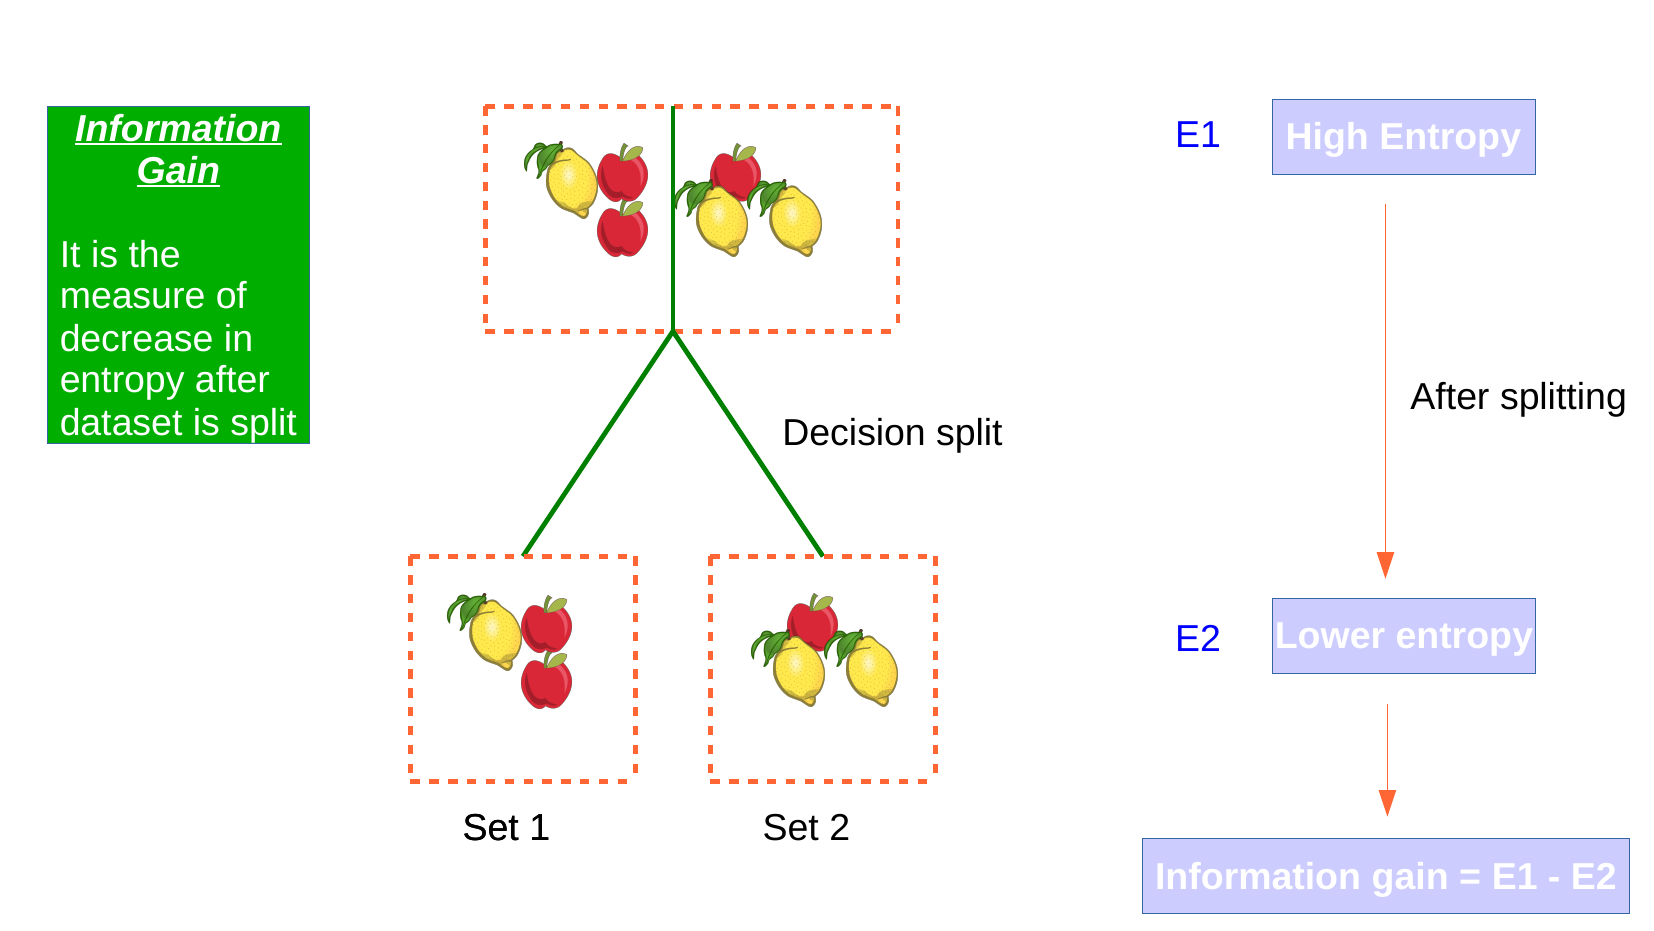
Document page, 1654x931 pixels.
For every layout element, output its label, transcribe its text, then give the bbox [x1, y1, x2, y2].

text_box [1273, 166, 1536, 175]
picture [751, 593, 898, 707]
text_box Decision split [767, 403, 1028, 461]
text_box Set 1 [447, 799, 566, 857]
picture [524, 141, 648, 257]
text_box E2 [1160, 610, 1273, 686]
text_box [1272, 99, 1536, 108]
picture [675, 143, 822, 257]
text_box Information gain = E1 - E2 [1142, 838, 1630, 914]
text_box Lower entropy [1272, 598, 1536, 674]
text_box Information Gain It is the measure of decrease in entropy after dataset is split [47, 106, 310, 444]
text_box E1 [1160, 106, 1273, 182]
text_box After splitting [1395, 368, 1642, 426]
text_box High Entropy [1270, 108, 1560, 166]
text_box Set 2 [747, 799, 866, 857]
picture [447, 593, 572, 709]
